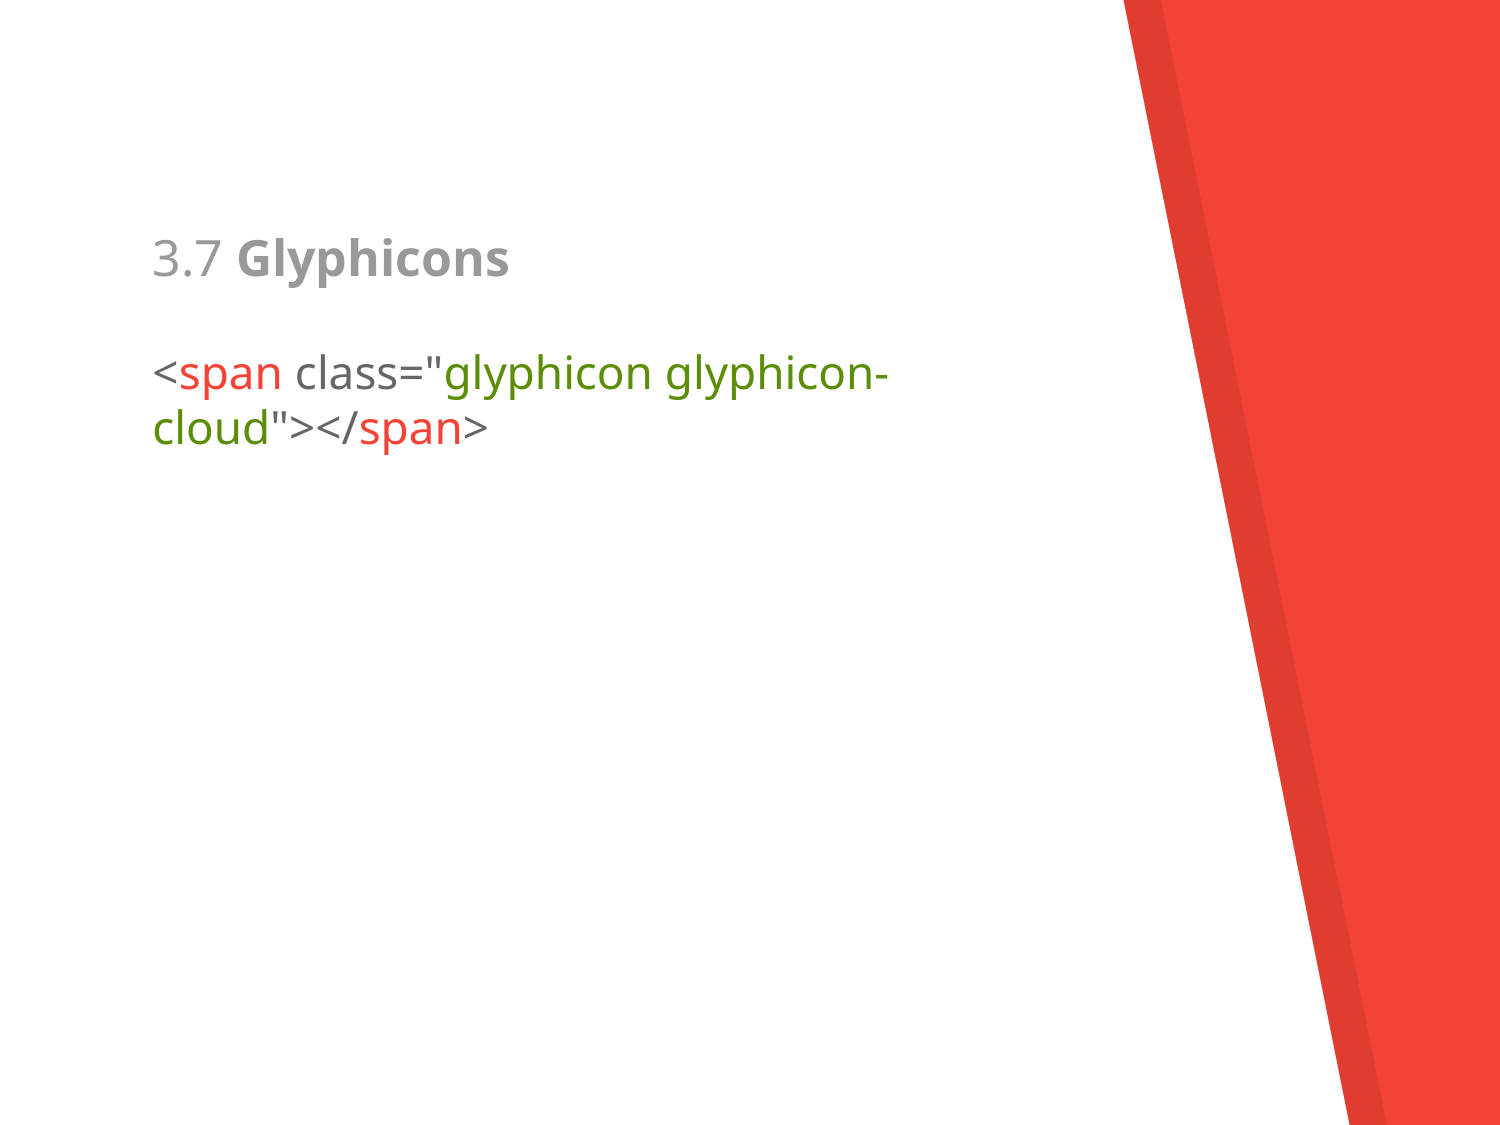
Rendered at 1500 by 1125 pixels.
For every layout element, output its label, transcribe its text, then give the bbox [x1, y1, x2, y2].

title 3.7 Glyphicons [137, 195, 1011, 302]
list <span class="glyphicon glyphicon-cloud"></span> [137, 329, 1011, 823]
